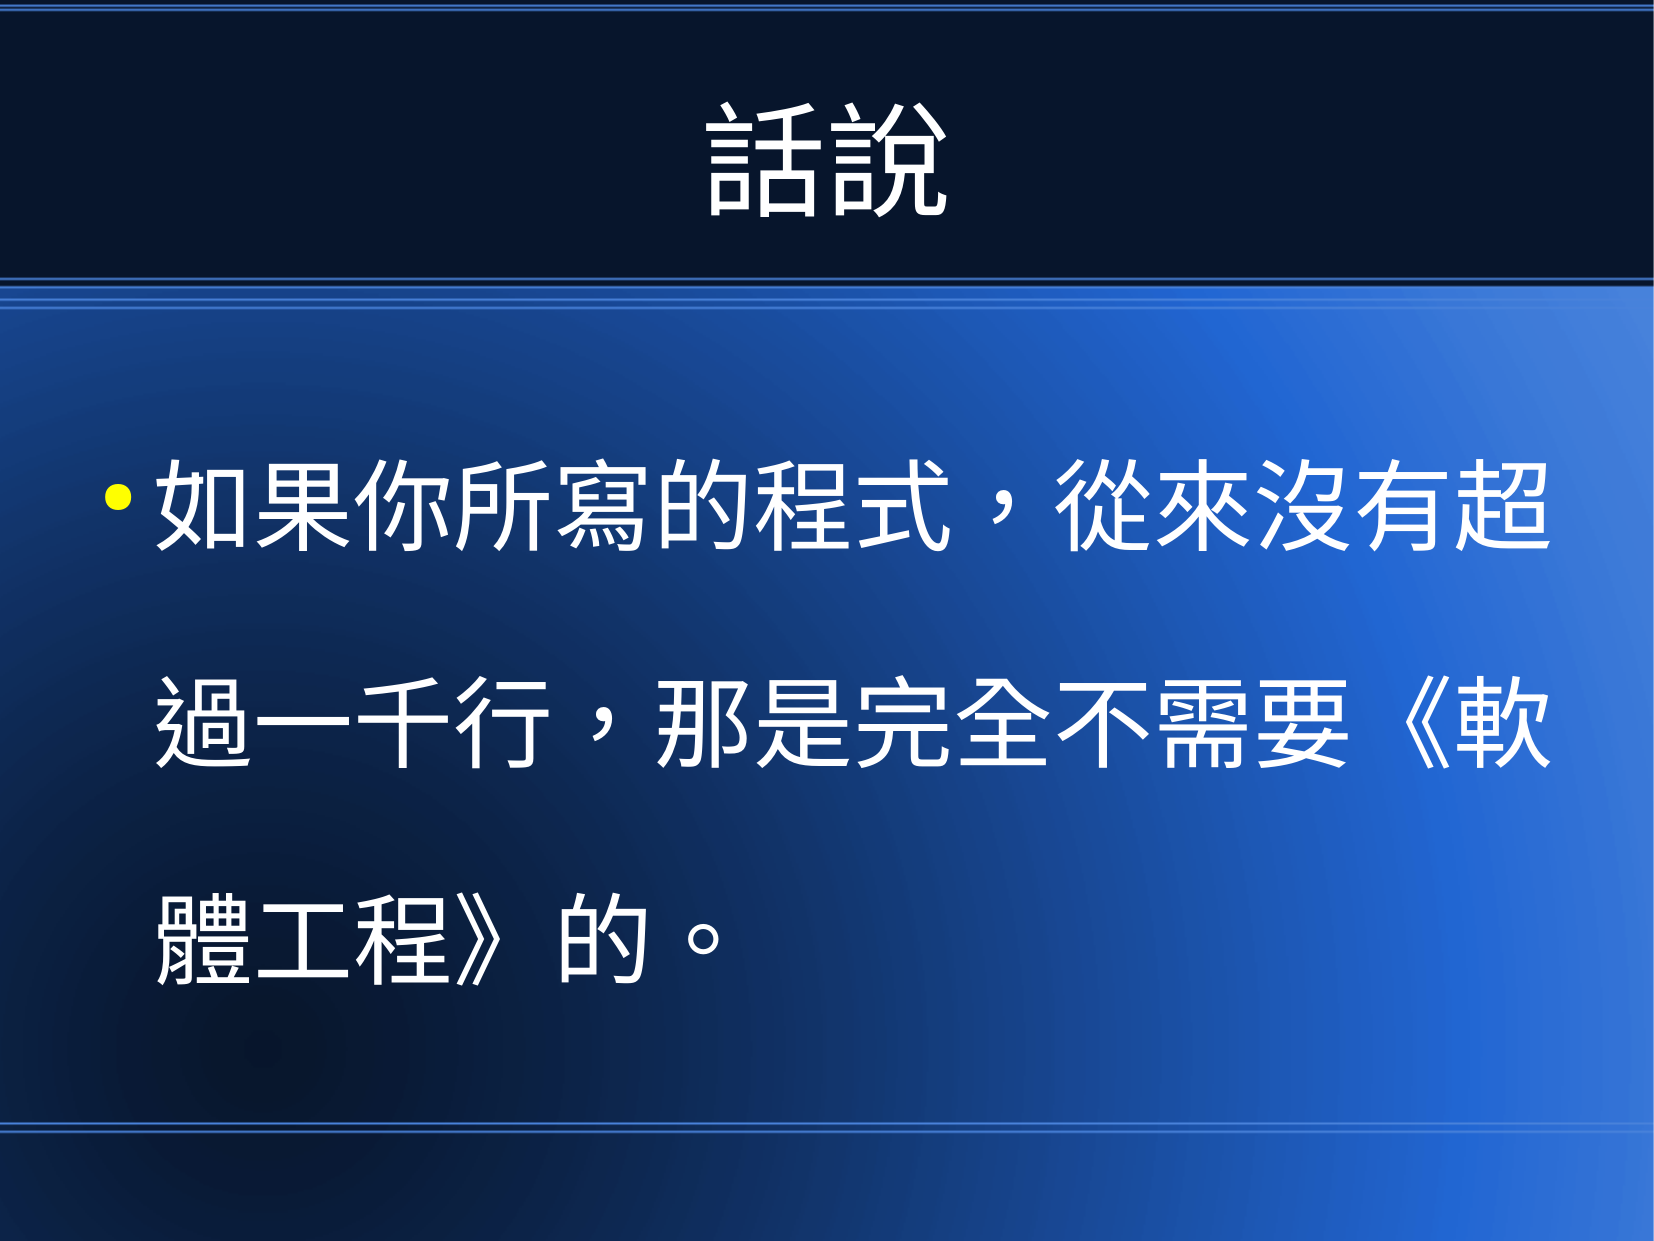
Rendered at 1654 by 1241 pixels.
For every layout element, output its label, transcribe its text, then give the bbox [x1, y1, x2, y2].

title 話說 [82, 49, 1571, 257]
list 如果你所寫的程式，從來沒有超過一千行，那是完全不需要《軟體工程》的。 [82, 355, 1571, 1241]
picture [0, 0, 1654, 1241]
